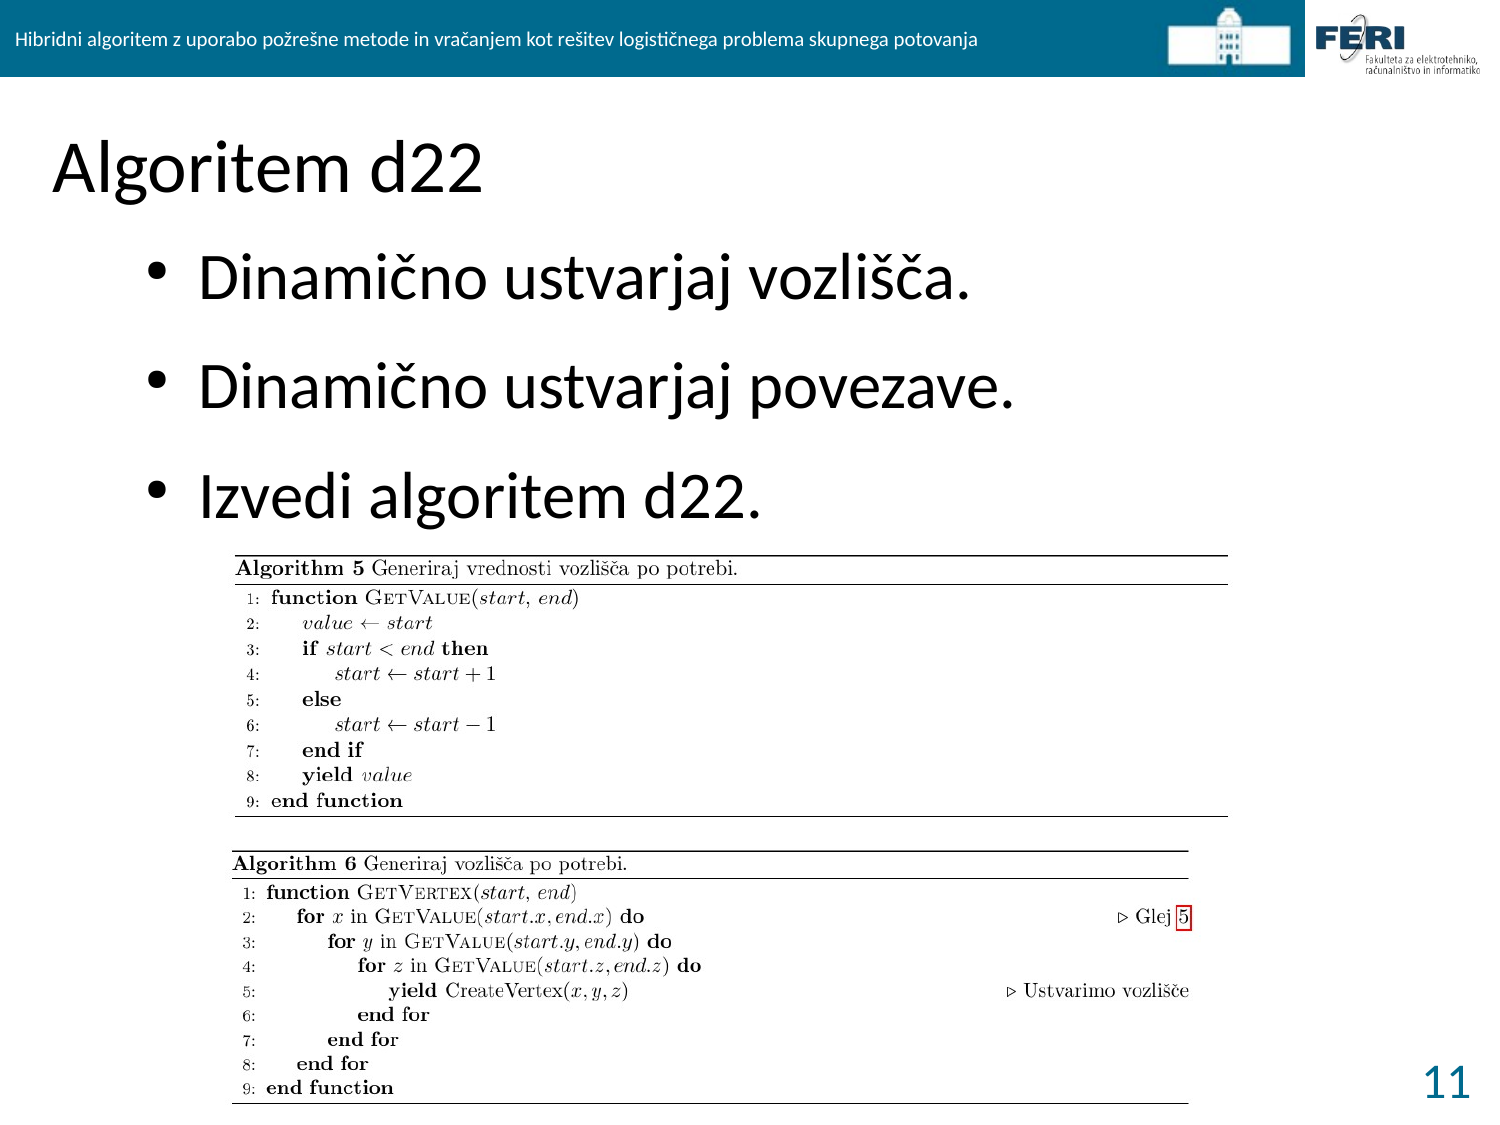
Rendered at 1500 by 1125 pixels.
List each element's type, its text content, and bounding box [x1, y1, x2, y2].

title Algoritem d22 [37, 76, 1463, 249]
list Dinamično ustvarjaj vozlišča. Dinamično ustvarjaj povezave. Izvedi algoritem d22. [112, 224, 1388, 981]
picture [228, 534, 1238, 826]
footer Hibridni algoritem z uporabo požrešne metode in vračanjem kot rešitev logističnega problema skupnega potovanja [0, 0, 1117, 77]
picture [225, 838, 1201, 1125]
picture [1167, 7, 1292, 66]
slide_number <number> [1339, 1046, 1487, 1112]
picture [1316, 13, 1480, 74]
